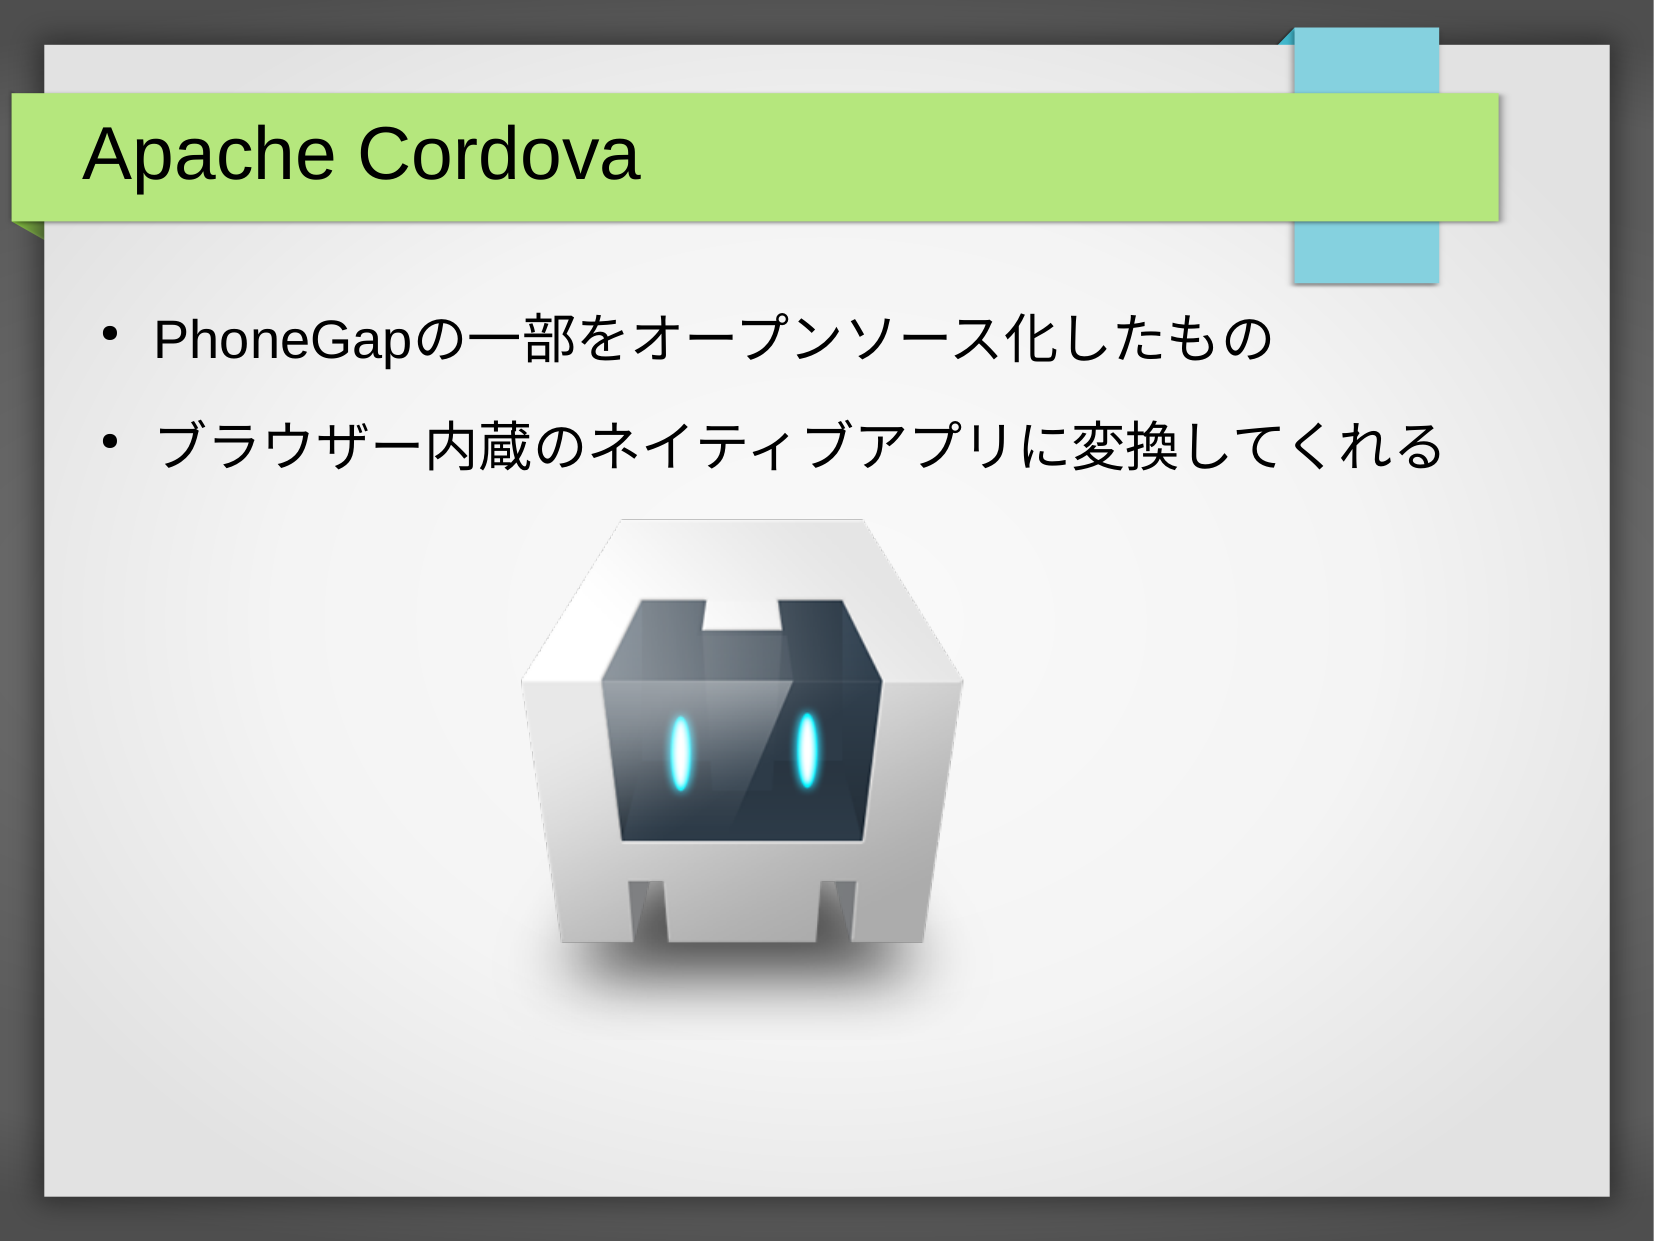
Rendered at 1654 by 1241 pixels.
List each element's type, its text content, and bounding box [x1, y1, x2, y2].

title Apache Cordova [82, 94, 1264, 213]
list PhoneGapの一部をオープンソース化したもの ブラウザー内蔵のネイティブアプリに変換してくれる [82, 295, 1571, 1015]
picture [0, 0, 1654, 1241]
